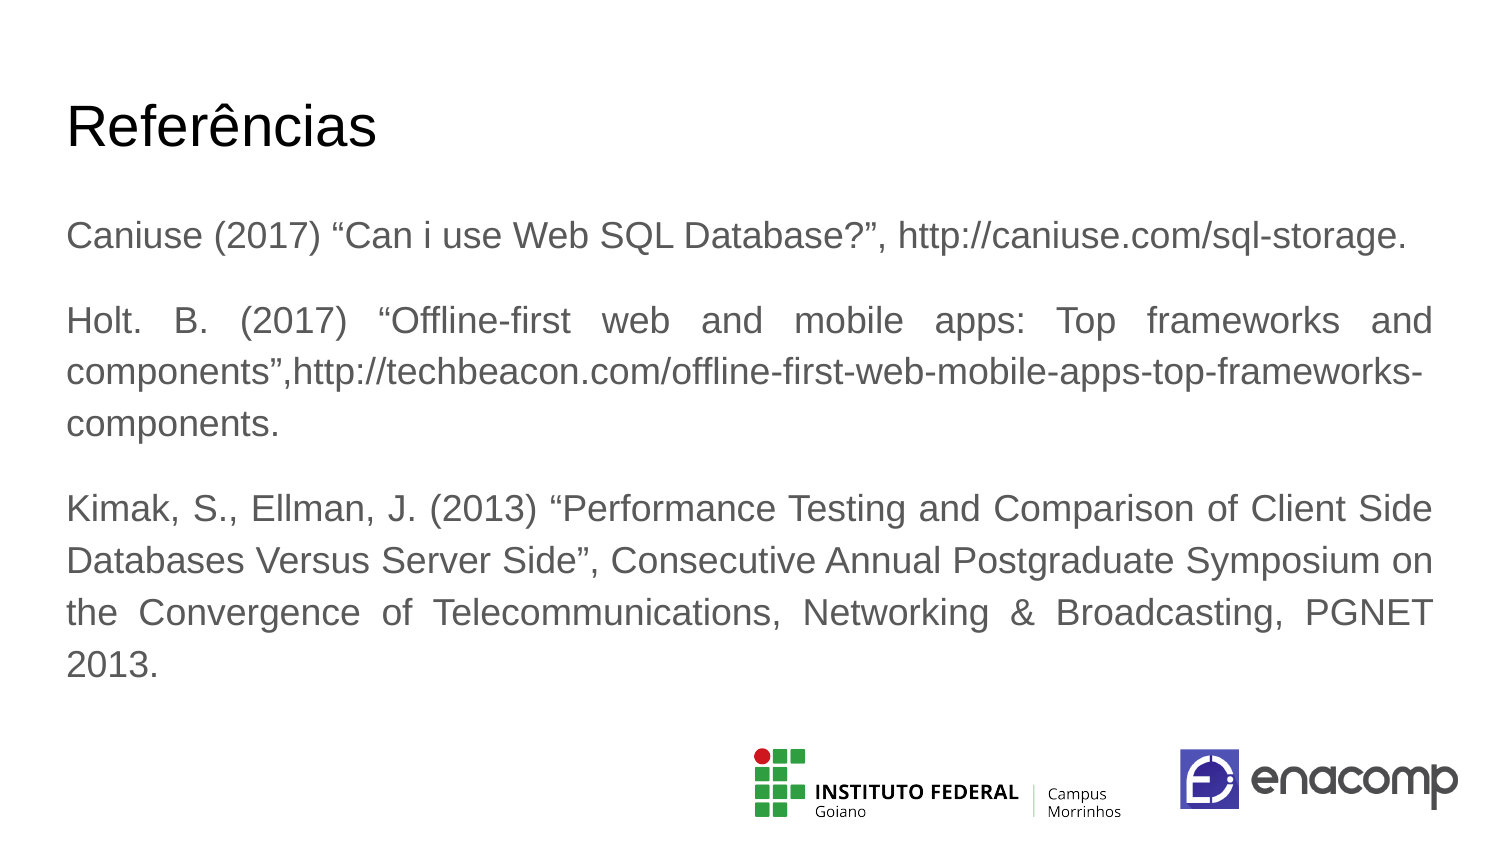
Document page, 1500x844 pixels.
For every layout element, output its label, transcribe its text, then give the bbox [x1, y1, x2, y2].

picture [739, 649, 1129, 844]
title Referências [51, 72, 1449, 167]
picture [1180, 749, 1458, 810]
list Caniuse (2017) “Can i use Web SQL Database?”, http://caniuse.com/sql-storage. Holt. B. (2017) “Offline-first web and mobile apps: Top frameworks and components”,http://techbeacon.com/offline-first-web-mobile-apps-top-frameworks-components. Kimak, S., Ellman, J. (2013) “Performance Testing and Comparison of Client Side Databases Versus Server Side”, Consecutive Annual Postgraduate Symposium on the Convergence of Telecommunications, Networking & Broadcasting, PGNET 2013. [51, 189, 1449, 750]
